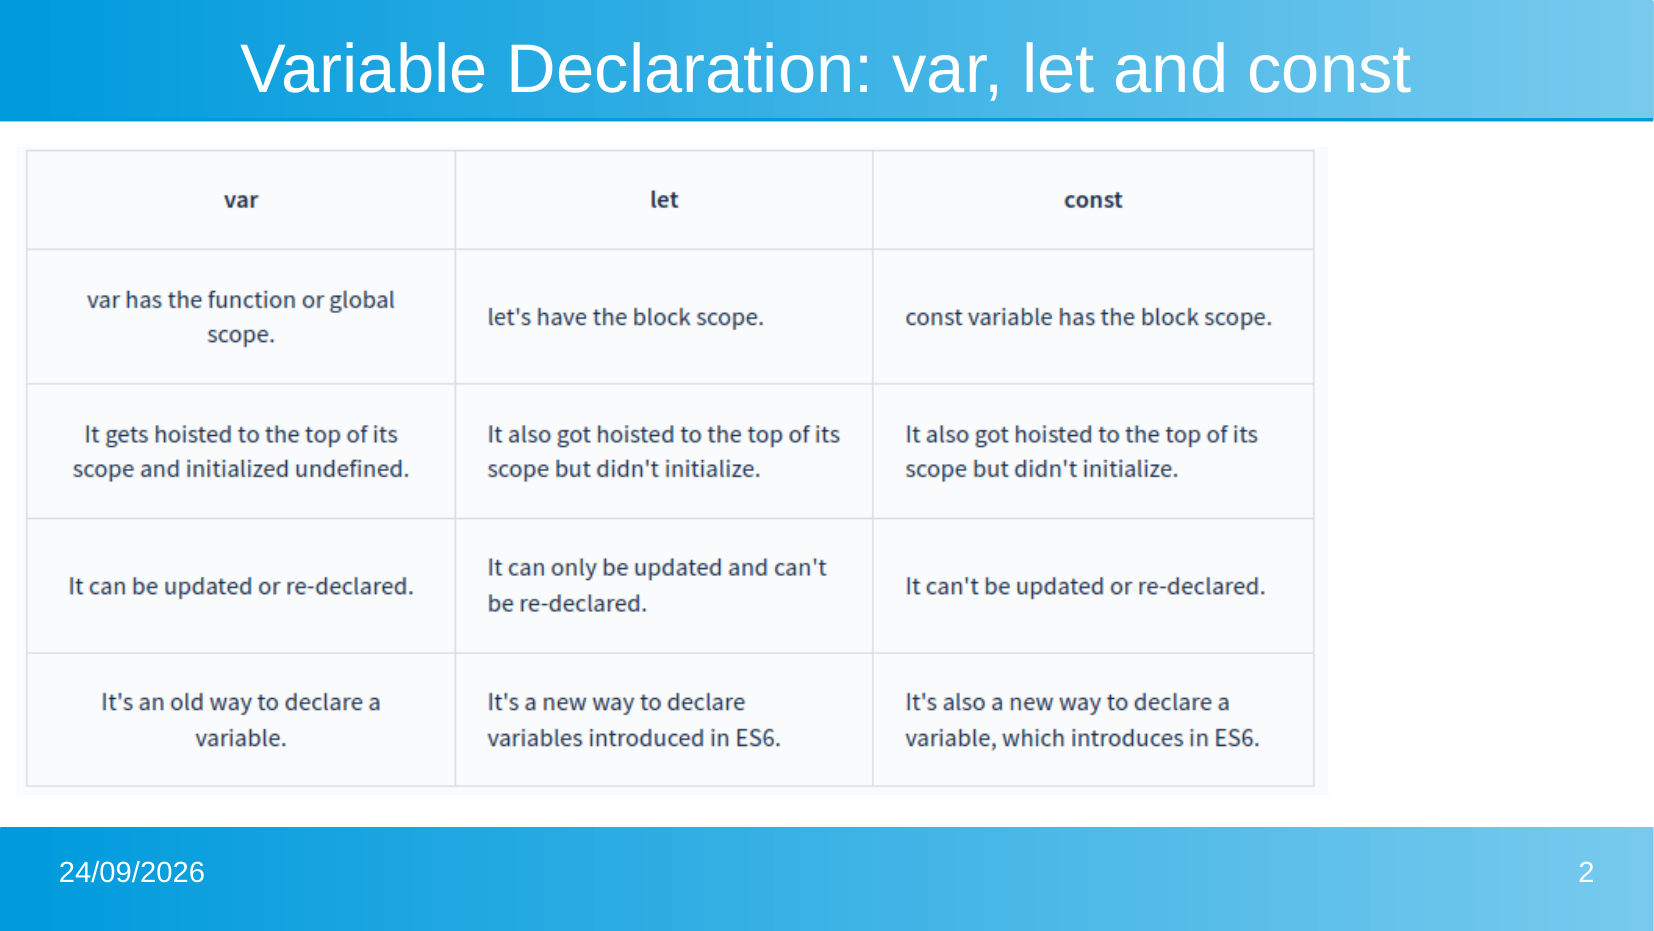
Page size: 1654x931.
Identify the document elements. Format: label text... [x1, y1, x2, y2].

picture [17, 147, 1329, 795]
title Variable Declaration: var, let and const [59, 29, 1595, 108]
